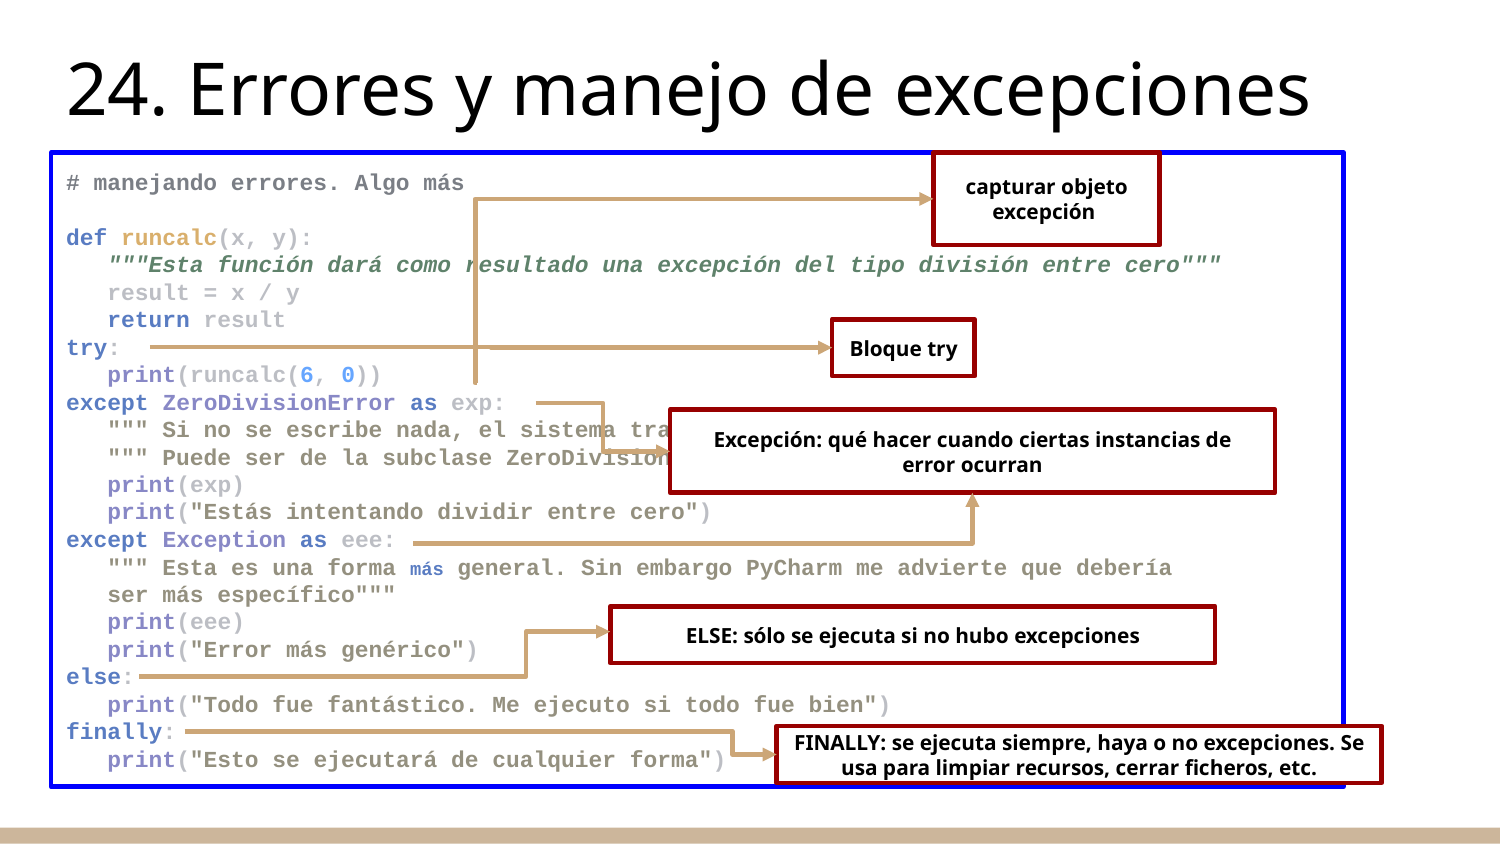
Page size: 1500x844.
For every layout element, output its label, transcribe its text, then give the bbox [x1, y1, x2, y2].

text_box Bloque try [832, 319, 975, 377]
text_box # manejando errores. Algo más def runcalc(x, y): """Esta función dará como resultado una excepción del tipo división entre cero""" result = x / y return result try: print(runcalc(6, 0)) except ZeroDivisionError as exp: """ Si no se escribe nada, el sistema traza el error de forma estándar""" """ Puede ser de la subclase ZeroDivisionError o...""" print(exp) print("Estás intentando dividir entre cero") except Exception as eee: """ Esta es una forma más general. Sin embargo PyCharm me advierte que debería ser más específico""" print(eee) print("Error más genérico") else: print("Todo fue fantástico. Me ejecuto si todo fue bien") finally: print("Esto se ejecutará de cualquier forma") [51, 152, 1344, 787]
text_box ELSE: sólo se ejecuta si no hubo excepciones [610, 606, 1216, 664]
title 24. Errores y manejo de excepciones [51, 8, 1449, 146]
text_box Excepción: qué hacer cuando ciertas instancias de error ocurran [670, 409, 1276, 493]
text_box capturar objeto excepción [933, 152, 1160, 246]
text_box FINALLY: se ejecuta siempre, haya o no excepciones. Se usa para limpiar recursos, cerrar ficheros, etc. [776, 726, 1382, 783]
